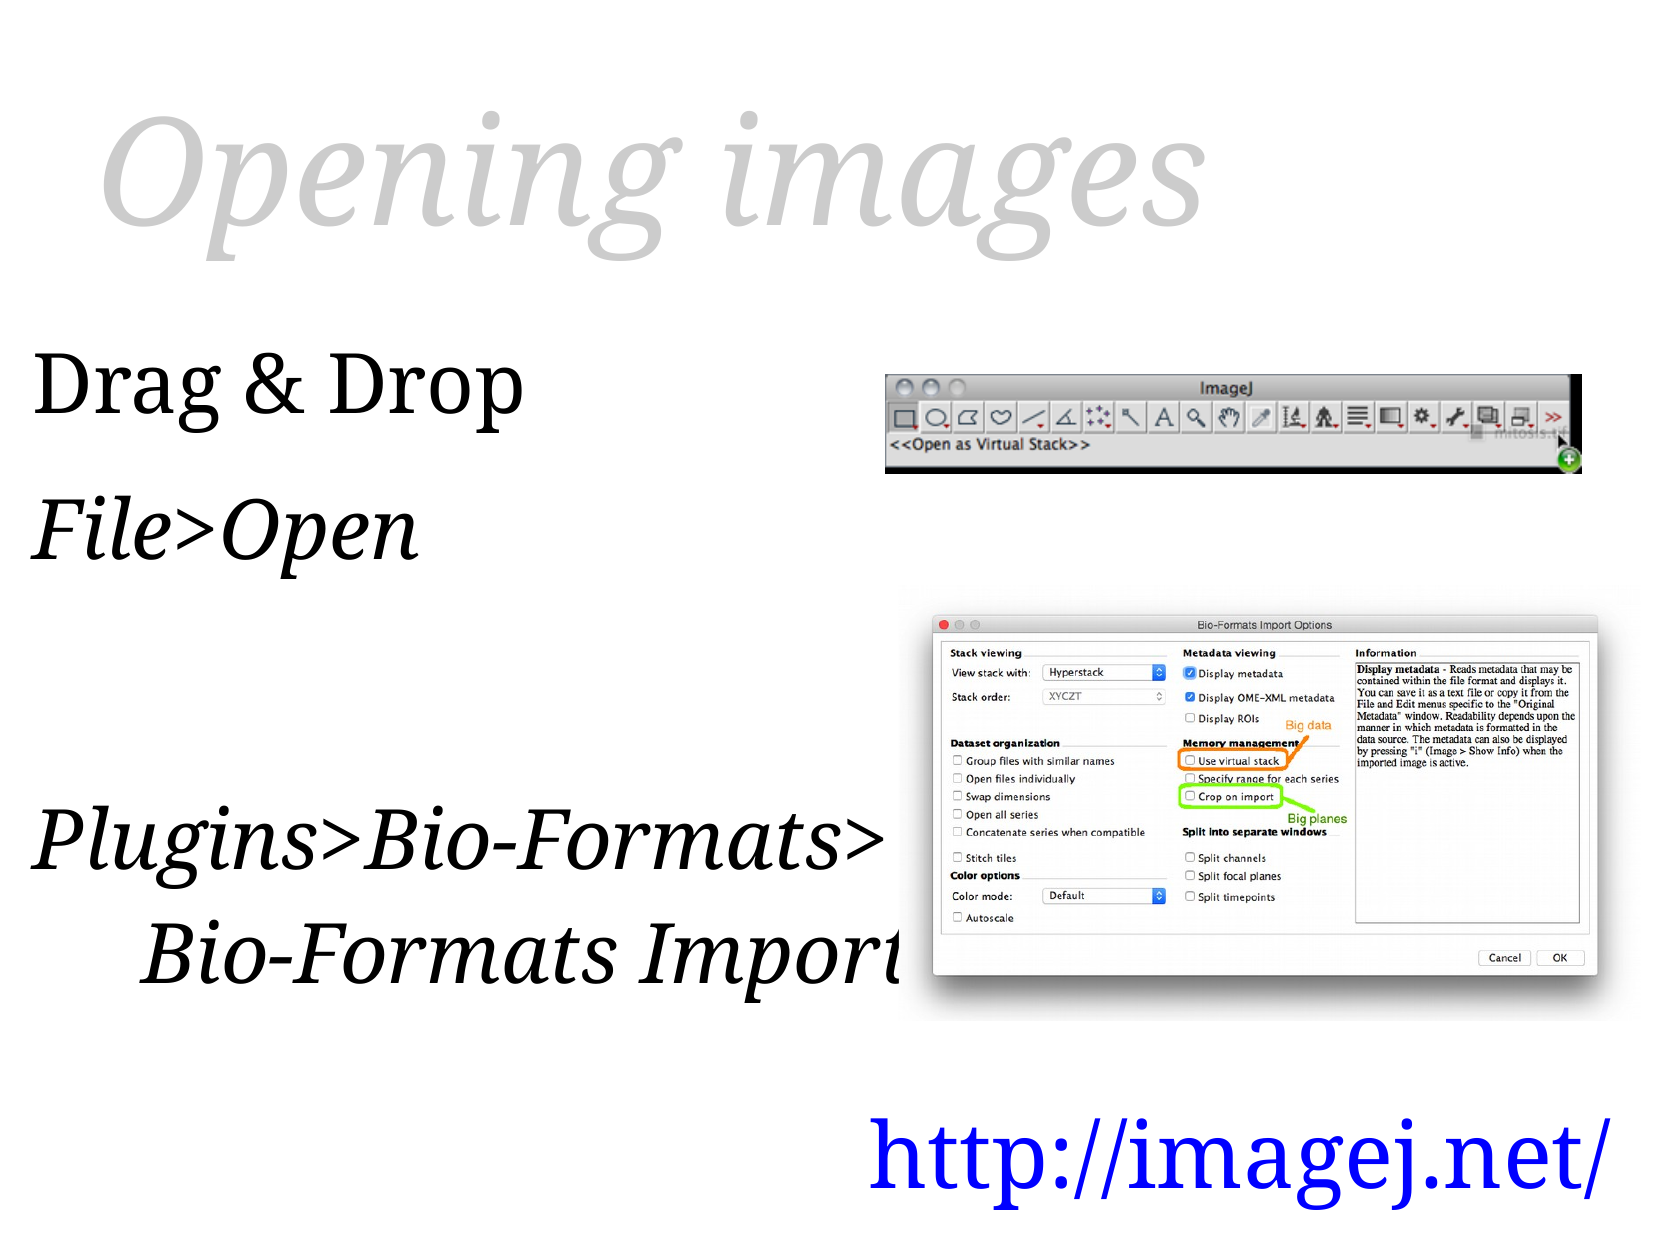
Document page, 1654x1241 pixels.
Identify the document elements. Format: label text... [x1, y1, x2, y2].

picture [898, 585, 1641, 1021]
text_box Plugins>Bio-Formats> Bio-Formats Importer [17, 660, 898, 952]
text_box Drag & Drop [17, 317, 1591, 425]
text_box File>Open [17, 462, 1591, 571]
text_box http://imagej.net/Importing_Image_Files [51, 1083, 1627, 1200]
picture [885, 425, 1582, 462]
text_box Opening images [81, 57, 1654, 239]
